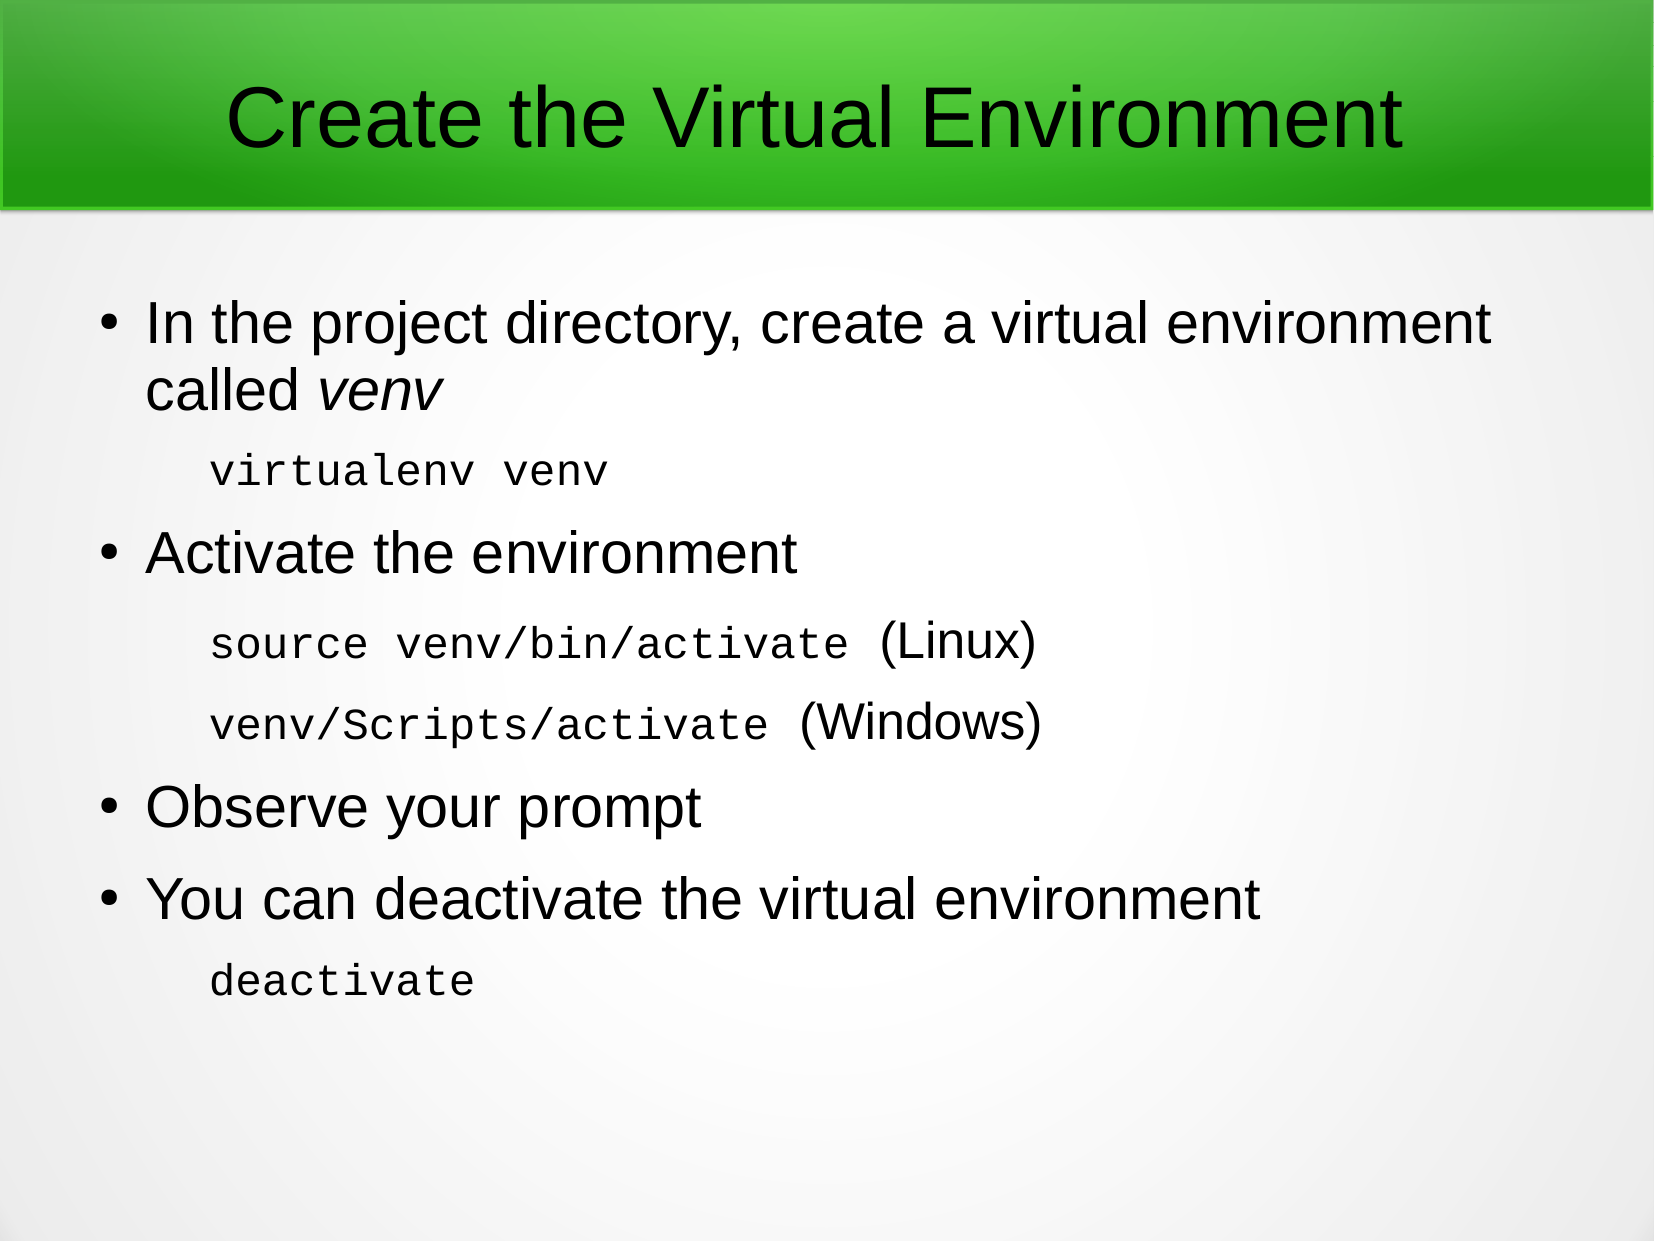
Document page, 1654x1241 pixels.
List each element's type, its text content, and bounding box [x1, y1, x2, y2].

title Create the Virtual Environment [82, 47, 1571, 189]
list In the project directory, create a virtual environment called venv virtualenv venv Activate the environment source venv/bin/activate (Linux) venv/Scripts/activate (Windows) Observe your prompt You can deactivate the virtual environment deactivate [82, 290, 1571, 1010]
